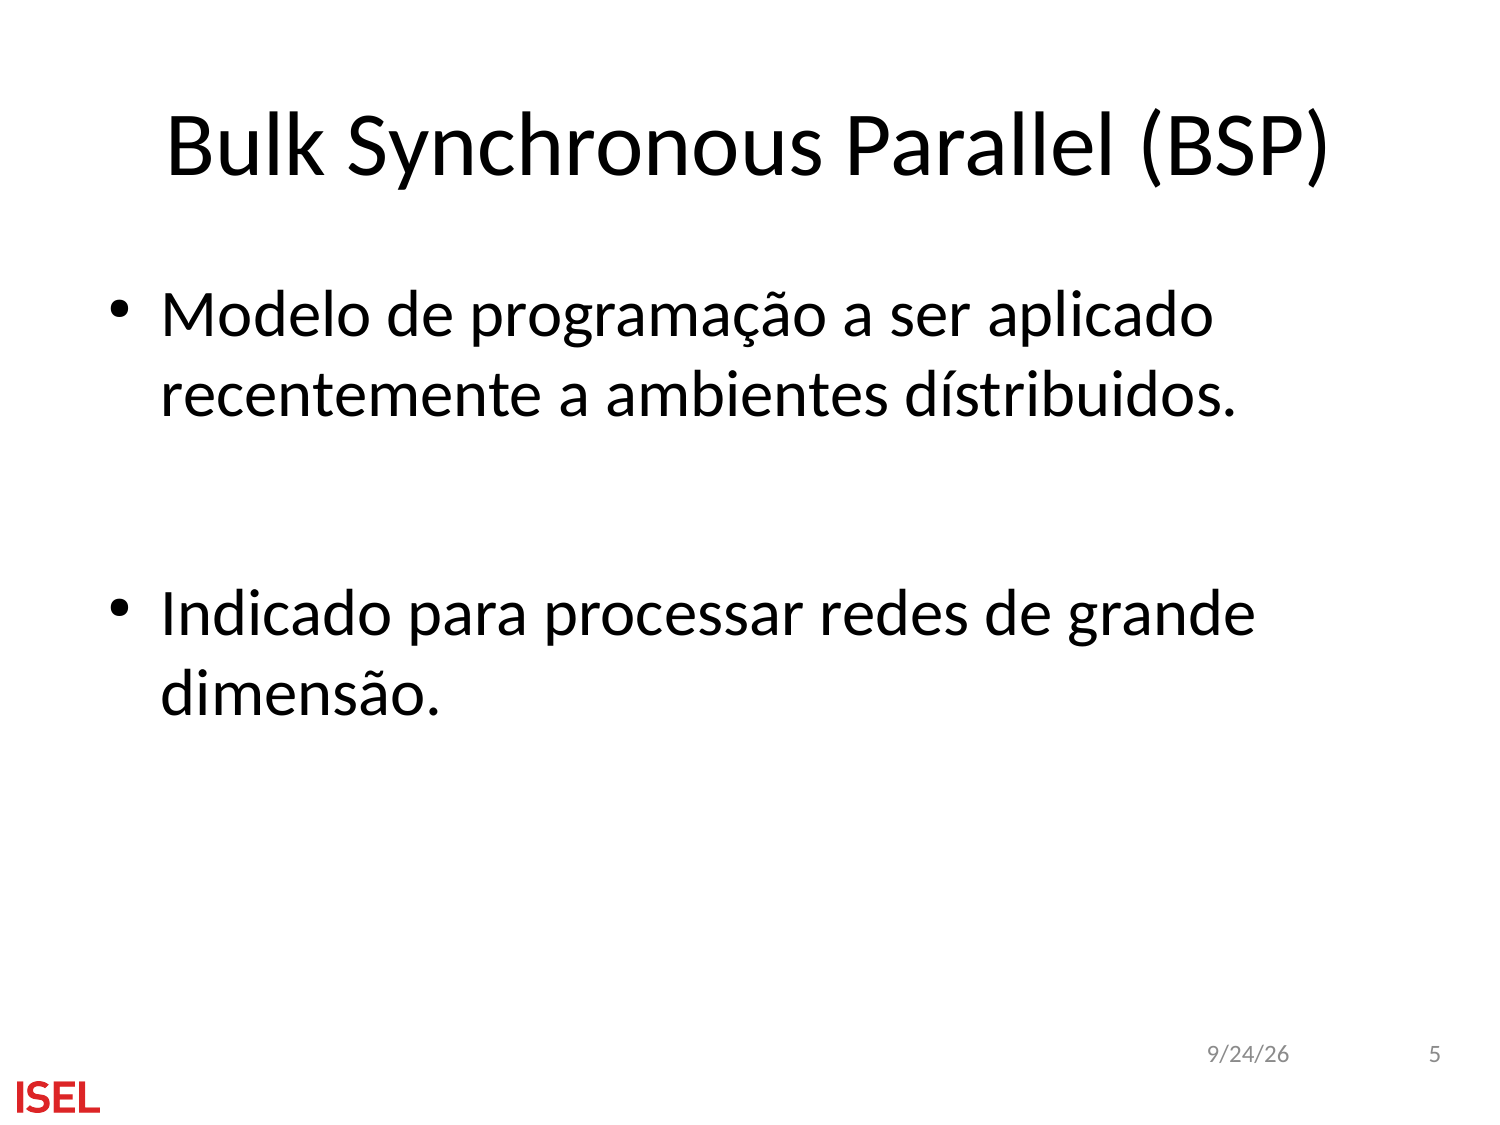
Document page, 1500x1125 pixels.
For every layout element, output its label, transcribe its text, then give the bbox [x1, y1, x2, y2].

slide_number <número> [1347, 1033, 1457, 1071]
list Modelo de programação a ser aplicado recentemente a ambientes dístribuidos. Indicado para processar redes de grande dimensão. [75, 262, 1425, 1005]
slide_number 9/29/14 [1191, 1033, 1340, 1071]
picture [17, 1081, 100, 1113]
title Bulk Synchronous Parallel (BSP) [75, 45, 1425, 233]
